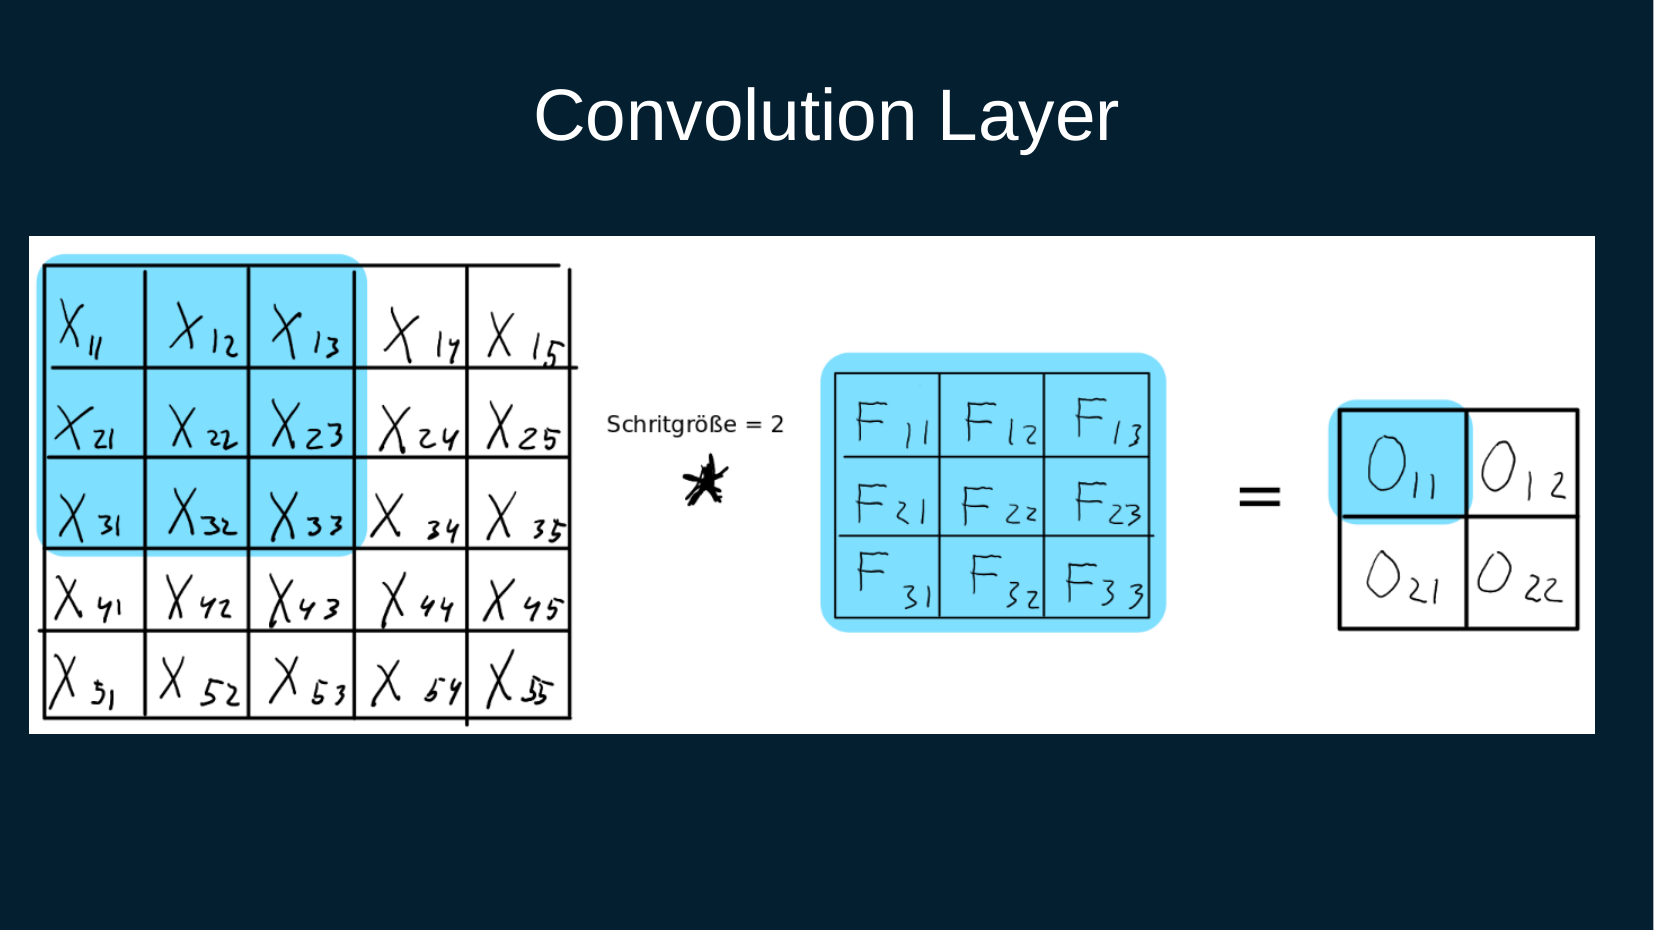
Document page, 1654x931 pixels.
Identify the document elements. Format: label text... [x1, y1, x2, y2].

picture [29, 236, 1595, 734]
title Convolution Layer [82, 37, 1571, 193]
